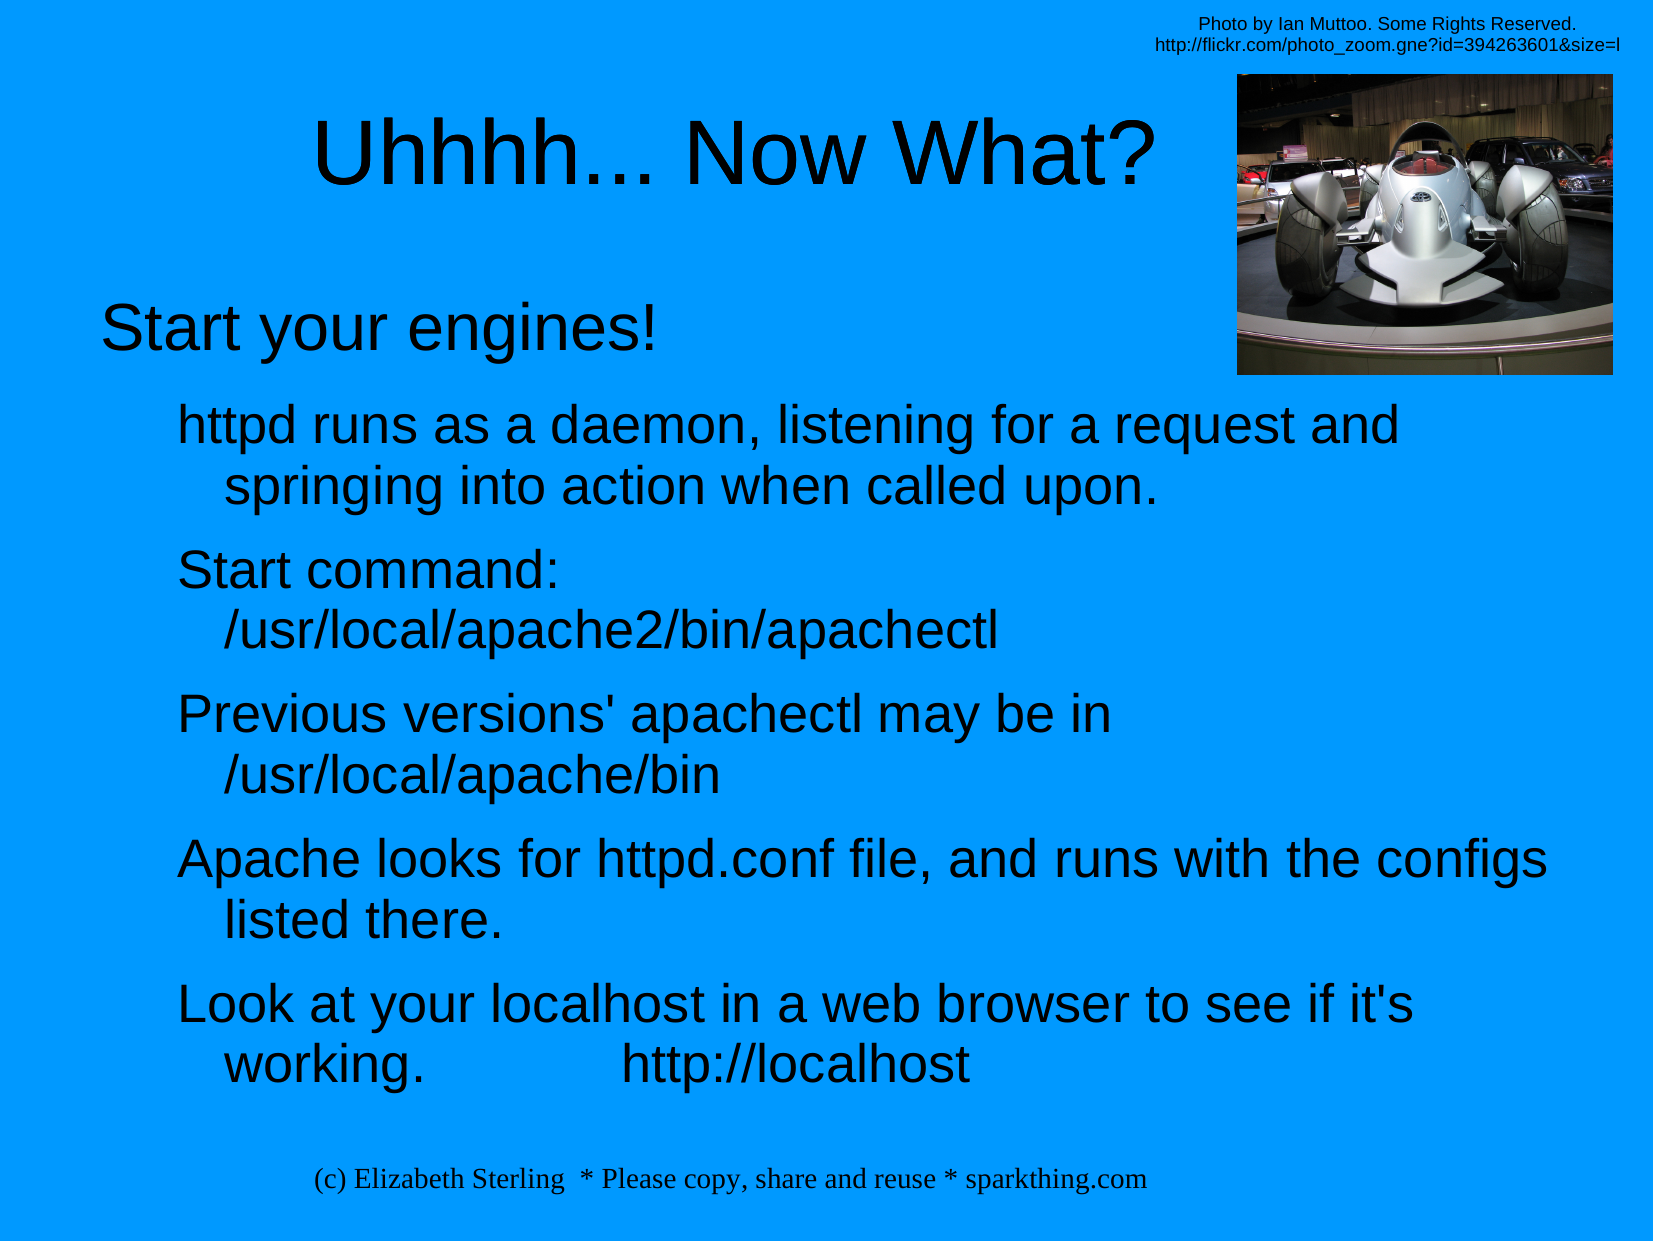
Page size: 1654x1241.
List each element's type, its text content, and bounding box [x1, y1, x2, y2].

picture [1237, 74, 1613, 376]
title Photo by Ian Muttoo. Some Rights Reserved. http://flickr.com/photo_zoom.gne?id=394263601&size=l [1125, 0, 1651, 70]
list Start your engines! httpd runs as a daemon, listening for a request and springing into action when called upon. Start command: /usr/local/apache2/bin/apachectl Previous versions' apachectl may be in /usr/local/apache/bin Apache looks for httpd.conf file, and runs with the configs listed there. Look at your localhost in a web browser to see if it's working. http://localhost [82, 290, 1571, 1109]
title Uhhhh... Now What? [82, 49, 1388, 257]
